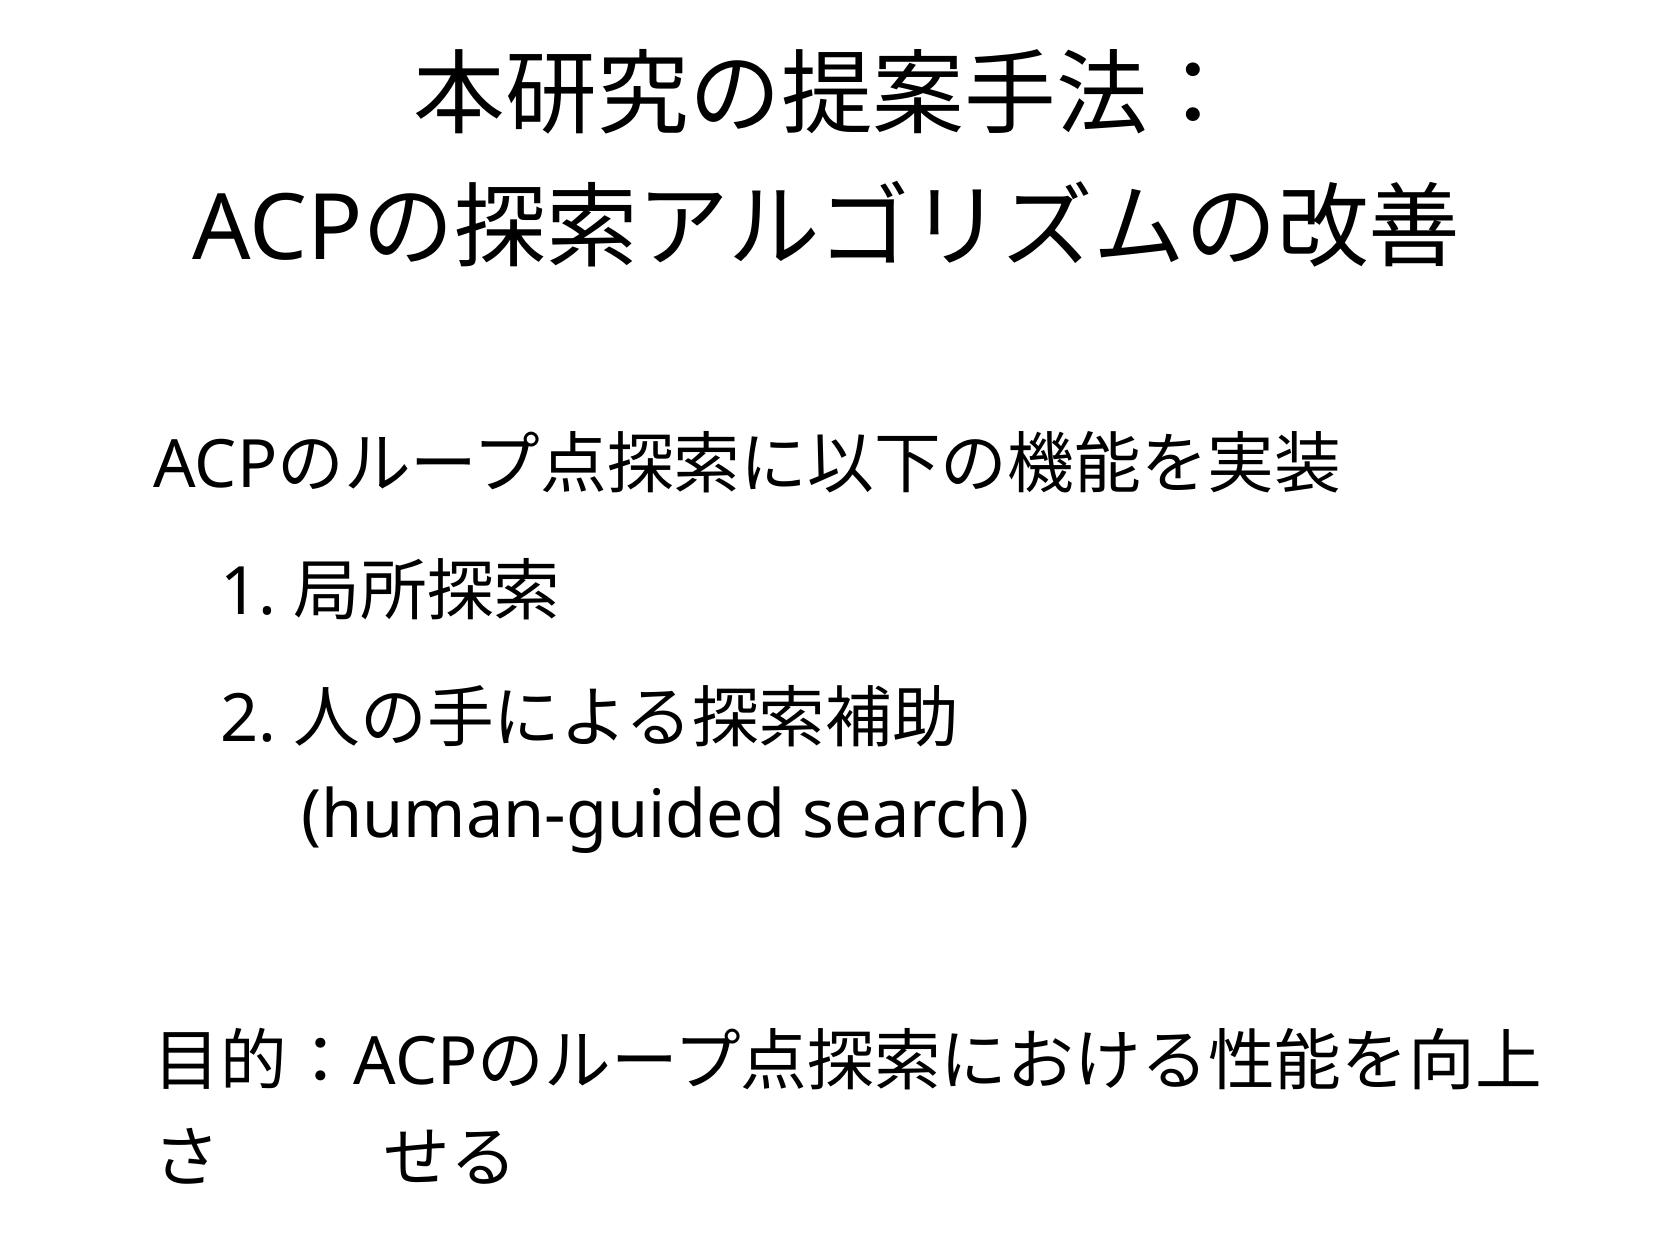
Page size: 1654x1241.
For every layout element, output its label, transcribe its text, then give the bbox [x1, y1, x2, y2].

list ACPのループ点探索に以下の機能を実装 1. 局所探索 2. 人の手による探索補助 (human-guided search) 目的：ACPのループ点探索における性能を向上さ せる [82, 290, 1583, 1241]
title 本研究の提案手法： ACPの探索アルゴリズムの改善 [82, 49, 1571, 257]
